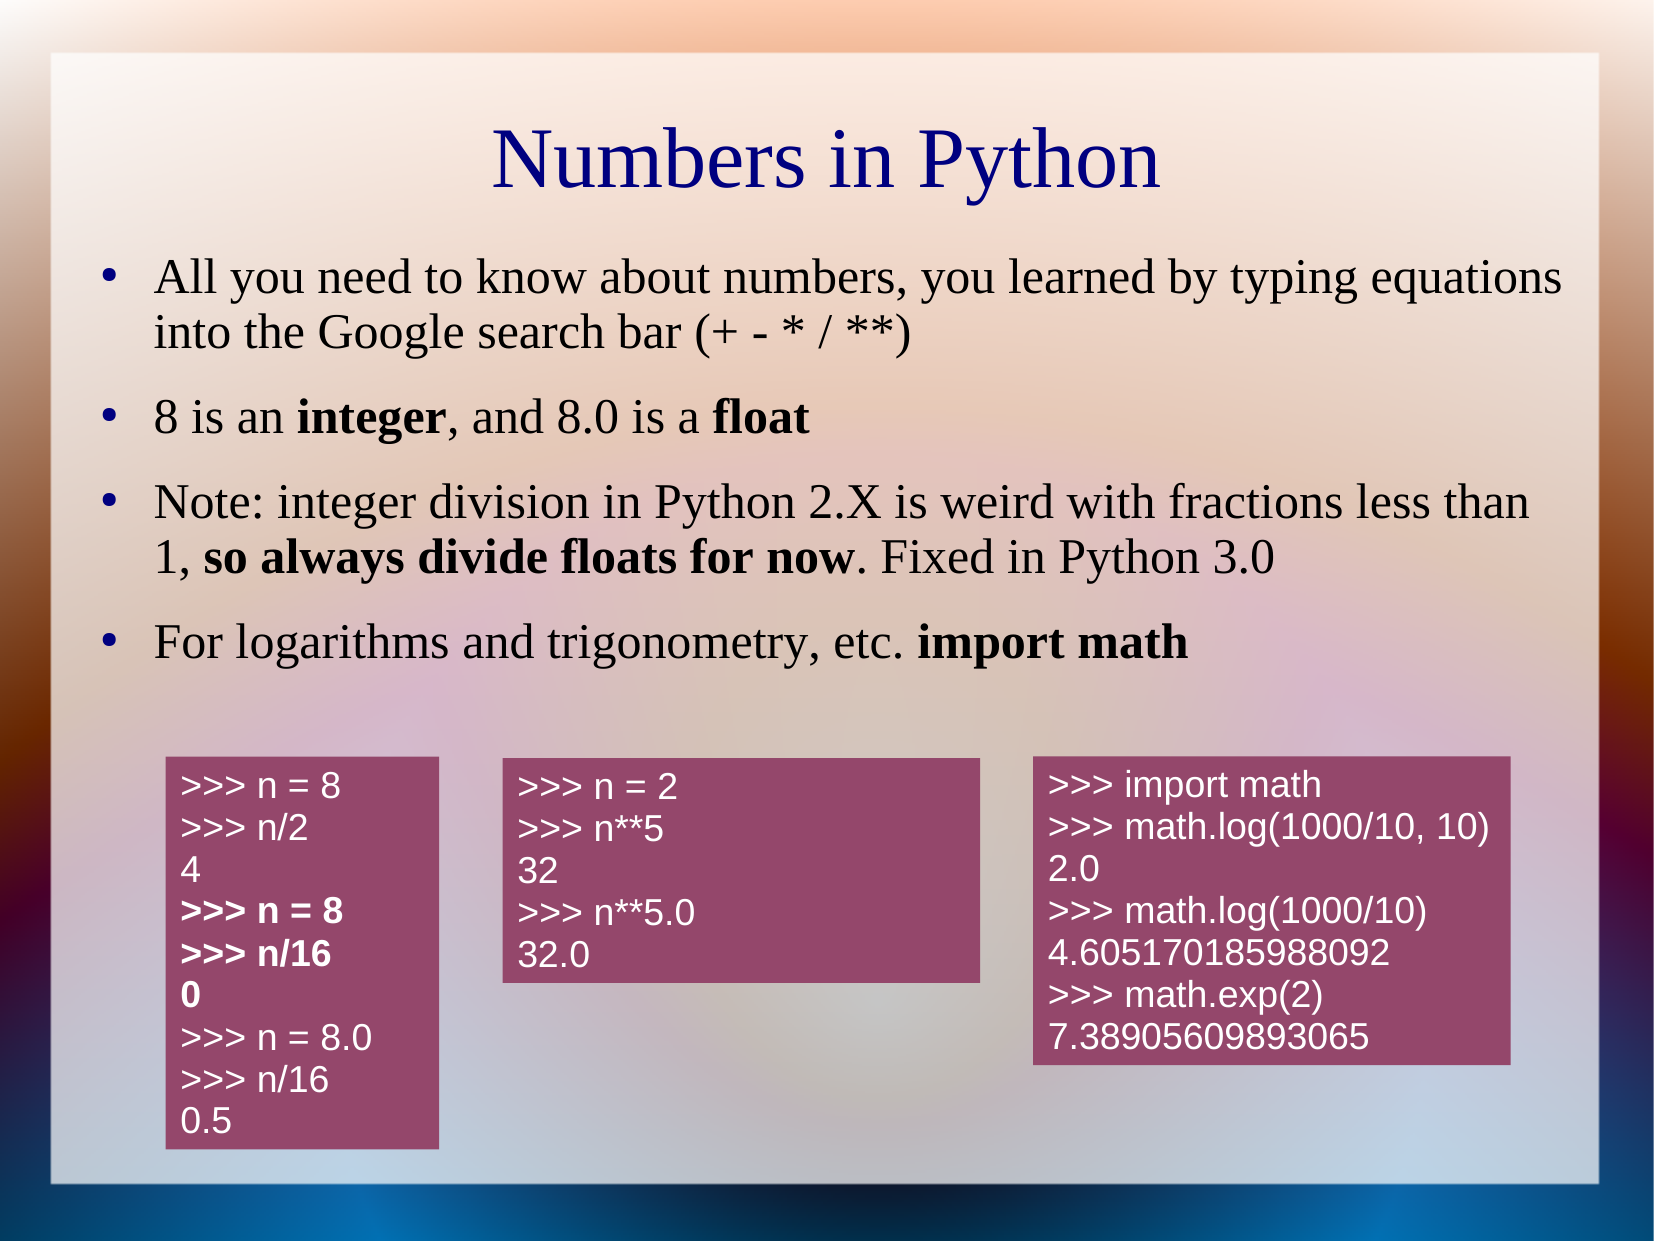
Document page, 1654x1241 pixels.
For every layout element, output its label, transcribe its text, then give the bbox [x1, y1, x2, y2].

text_box >>> n = 8 >>> n/2 4 >>> n = 8 >>> n/16 0 >>> n = 8.0 >>> n/16 0.5 [165, 756, 440, 1150]
list All you need to know about numbers, you learned by typing equations into the Google search bar (+ - * / **) 8 is an integer, and 8.0 is a float Note: integer division in Python 2.X is weird with fractions less than 1, so always divide floats for now. Fixed in Python 3.0 For logarithms and trigonometry, etc. import math [82, 248, 1571, 726]
title Numbers in Python [82, 55, 1571, 248]
picture [0, 0, 1654, 1241]
text_box >>> import math >>> math.log(1000/10, 10) 2.0 >>> math.log(1000/10) 4.605170185988092 >>> math.exp(2) 7.38905609893065 [1033, 756, 1511, 1066]
text_box >>> n = 2 >>> n**5 32 >>> n**5.0 32.0 [502, 758, 981, 983]
